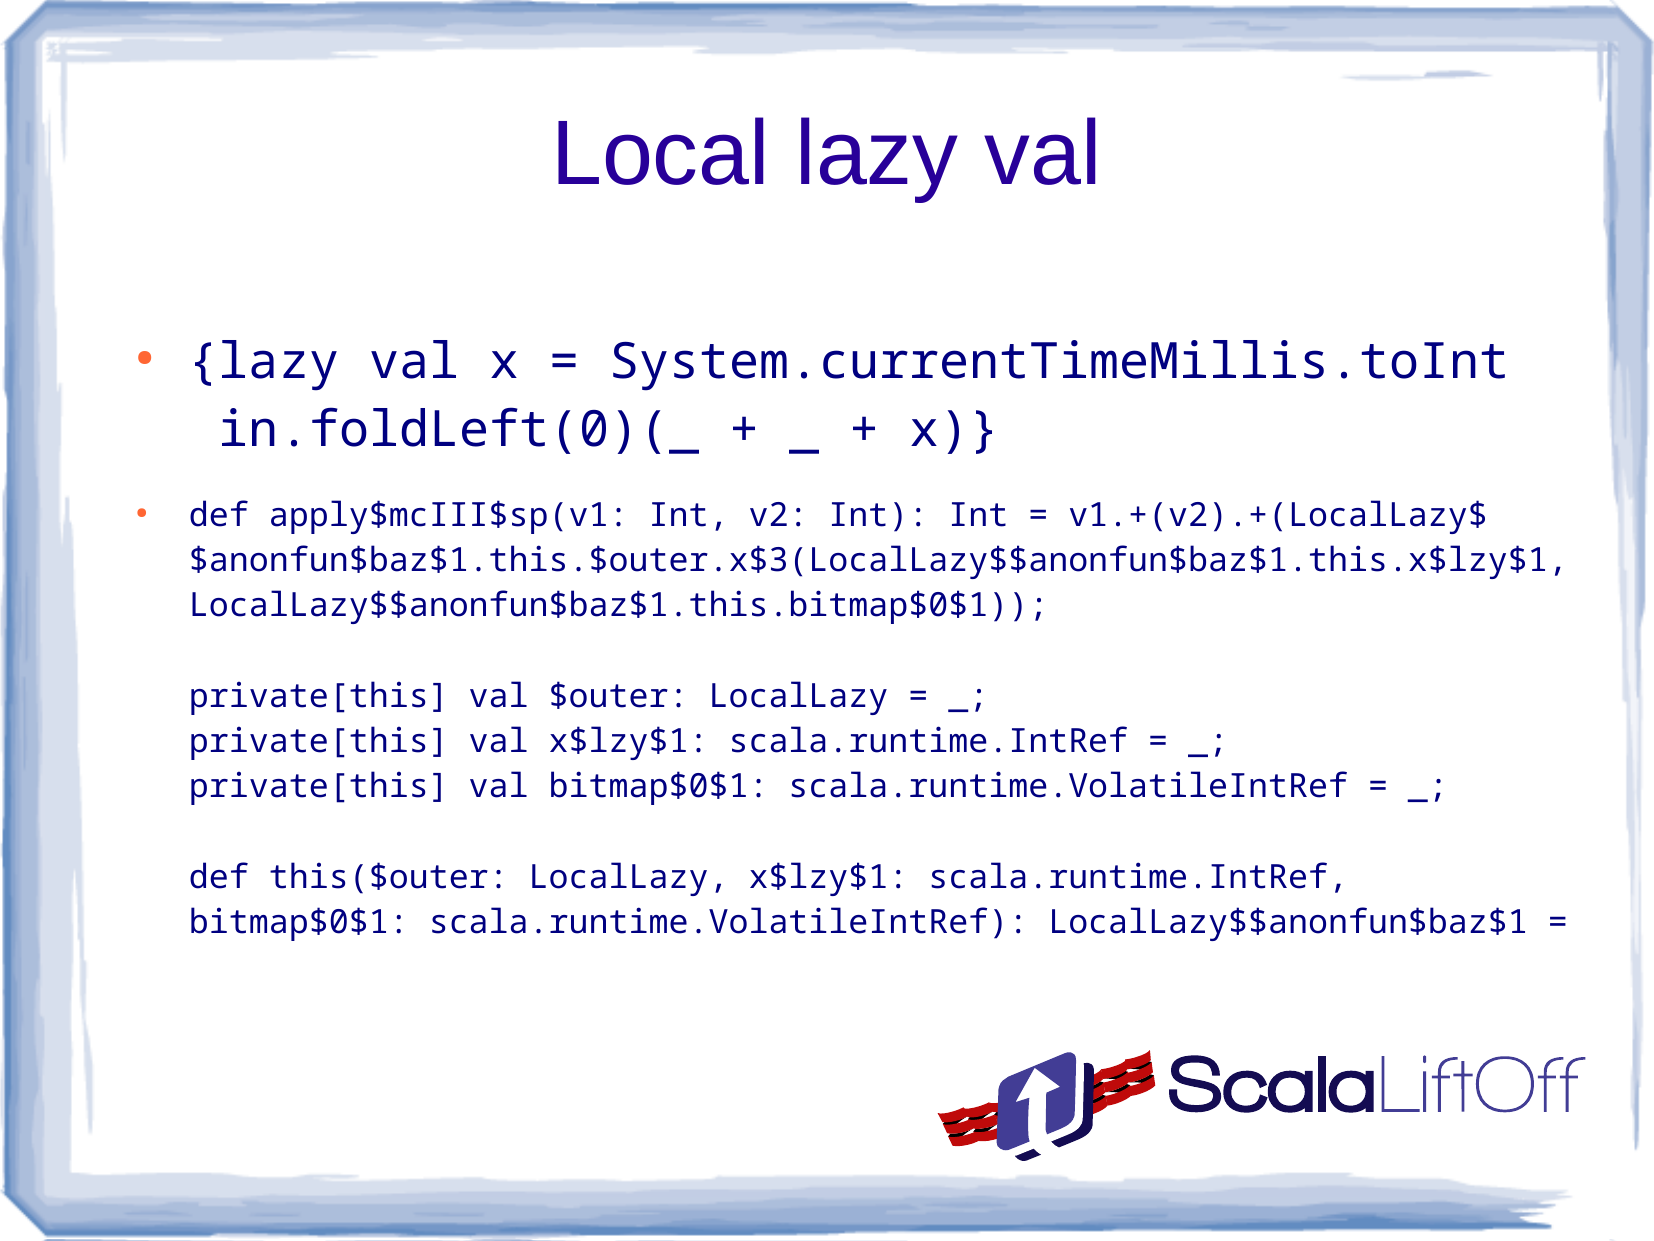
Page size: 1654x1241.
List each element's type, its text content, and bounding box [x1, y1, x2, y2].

title Local lazy val [82, 56, 1571, 250]
list {lazy val x = System.currentTimeMillis.toInt in.foldLeft(0)(_ + _ + x)} def apply$mcIII$sp(v1: Int, v2: Int): Int = v1.+(v2).+(LocalLazy$$anonfun$baz$1.this.$outer.x$3(LocalLazy$$anonfun$baz$1.this.x$lzy$1, LocalLazy$$anonfun$baz$1.this.bitmap$0$1)); private[this] val $outer: LocalLazy = _; private[this] val x$lzy$1: scala.runtime.IntRef = _; private[this] val bitmap$0$1: scala.runtime.VolatileIntRef = _; def this($outer: LocalLazy, x$lzy$1: scala.runtime.IntRef, bitmap$0$1: scala.runtime.VolatileIntRef): LocalLazy$$anonfun$baz$1 = [118, 324, 1571, 1031]
picture [0, 0, 1654, 1241]
